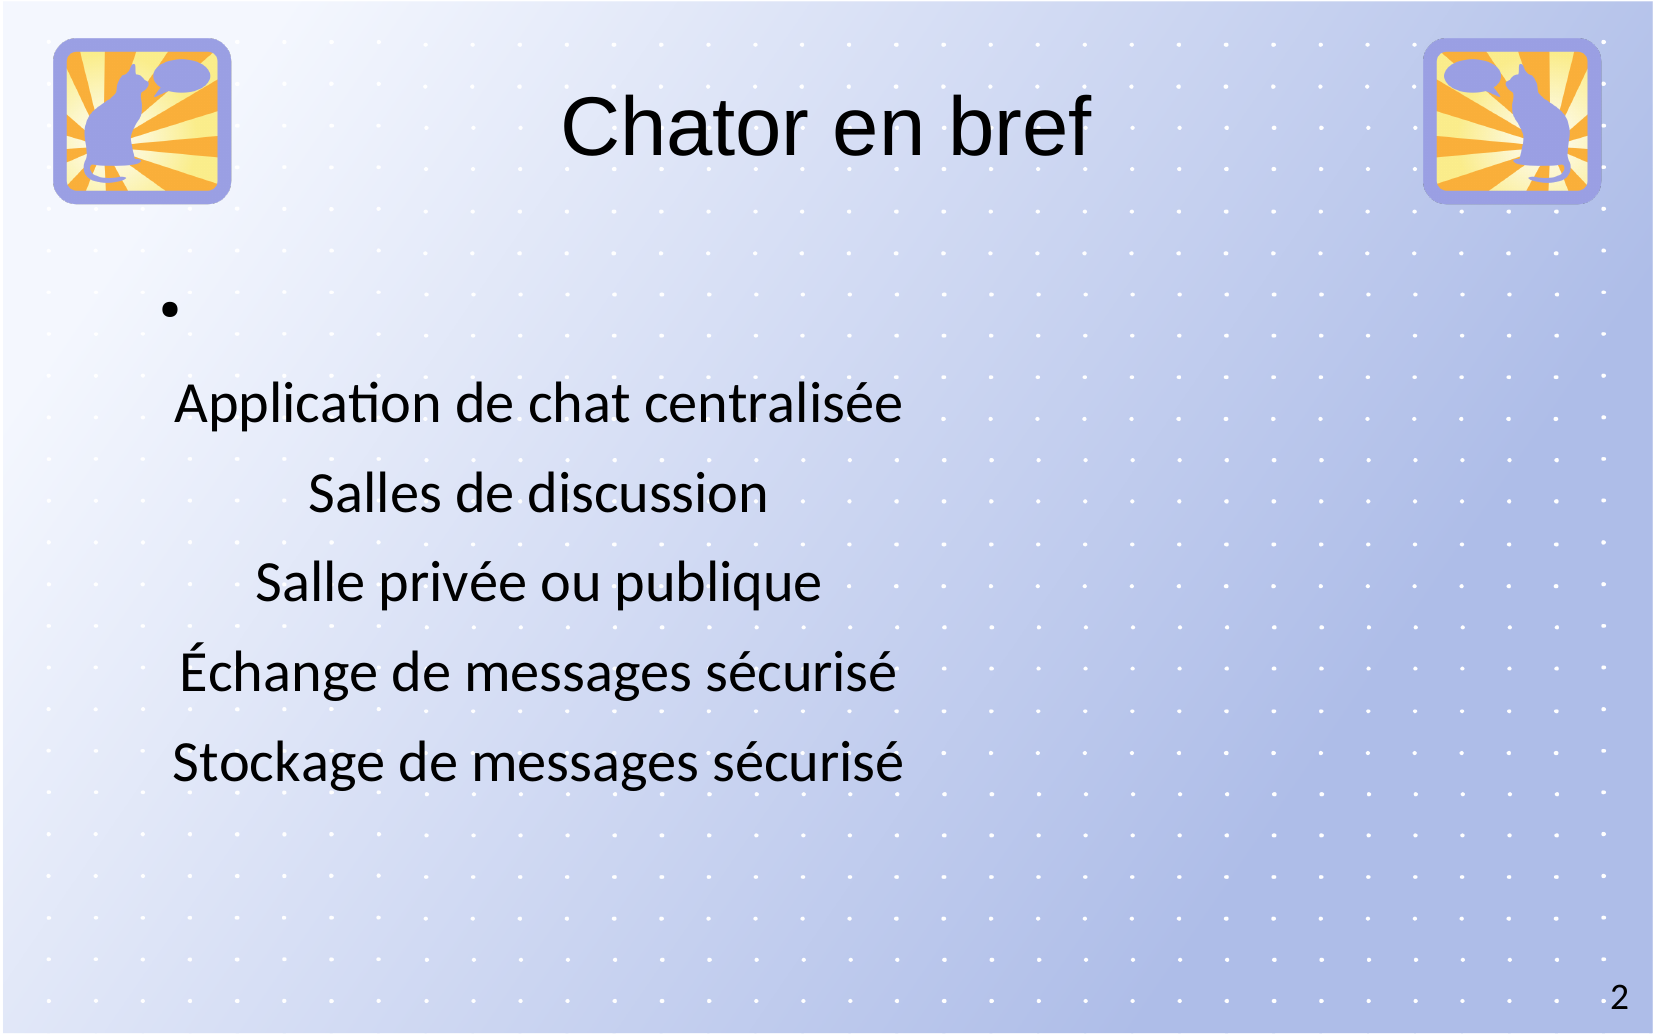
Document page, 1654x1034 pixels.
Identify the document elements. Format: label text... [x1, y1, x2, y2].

list Application de chat centralisée Salles de discussion Salle privée ou publique Échange de messages sécurisé Stockage de messages sécurisé [47, 272, 1535, 872]
picture [47, 32, 237, 210]
title Chator en bref [237, 80, 1417, 175]
text_box 2 [1595, 964, 1642, 1025]
picture [1417, 32, 1607, 210]
